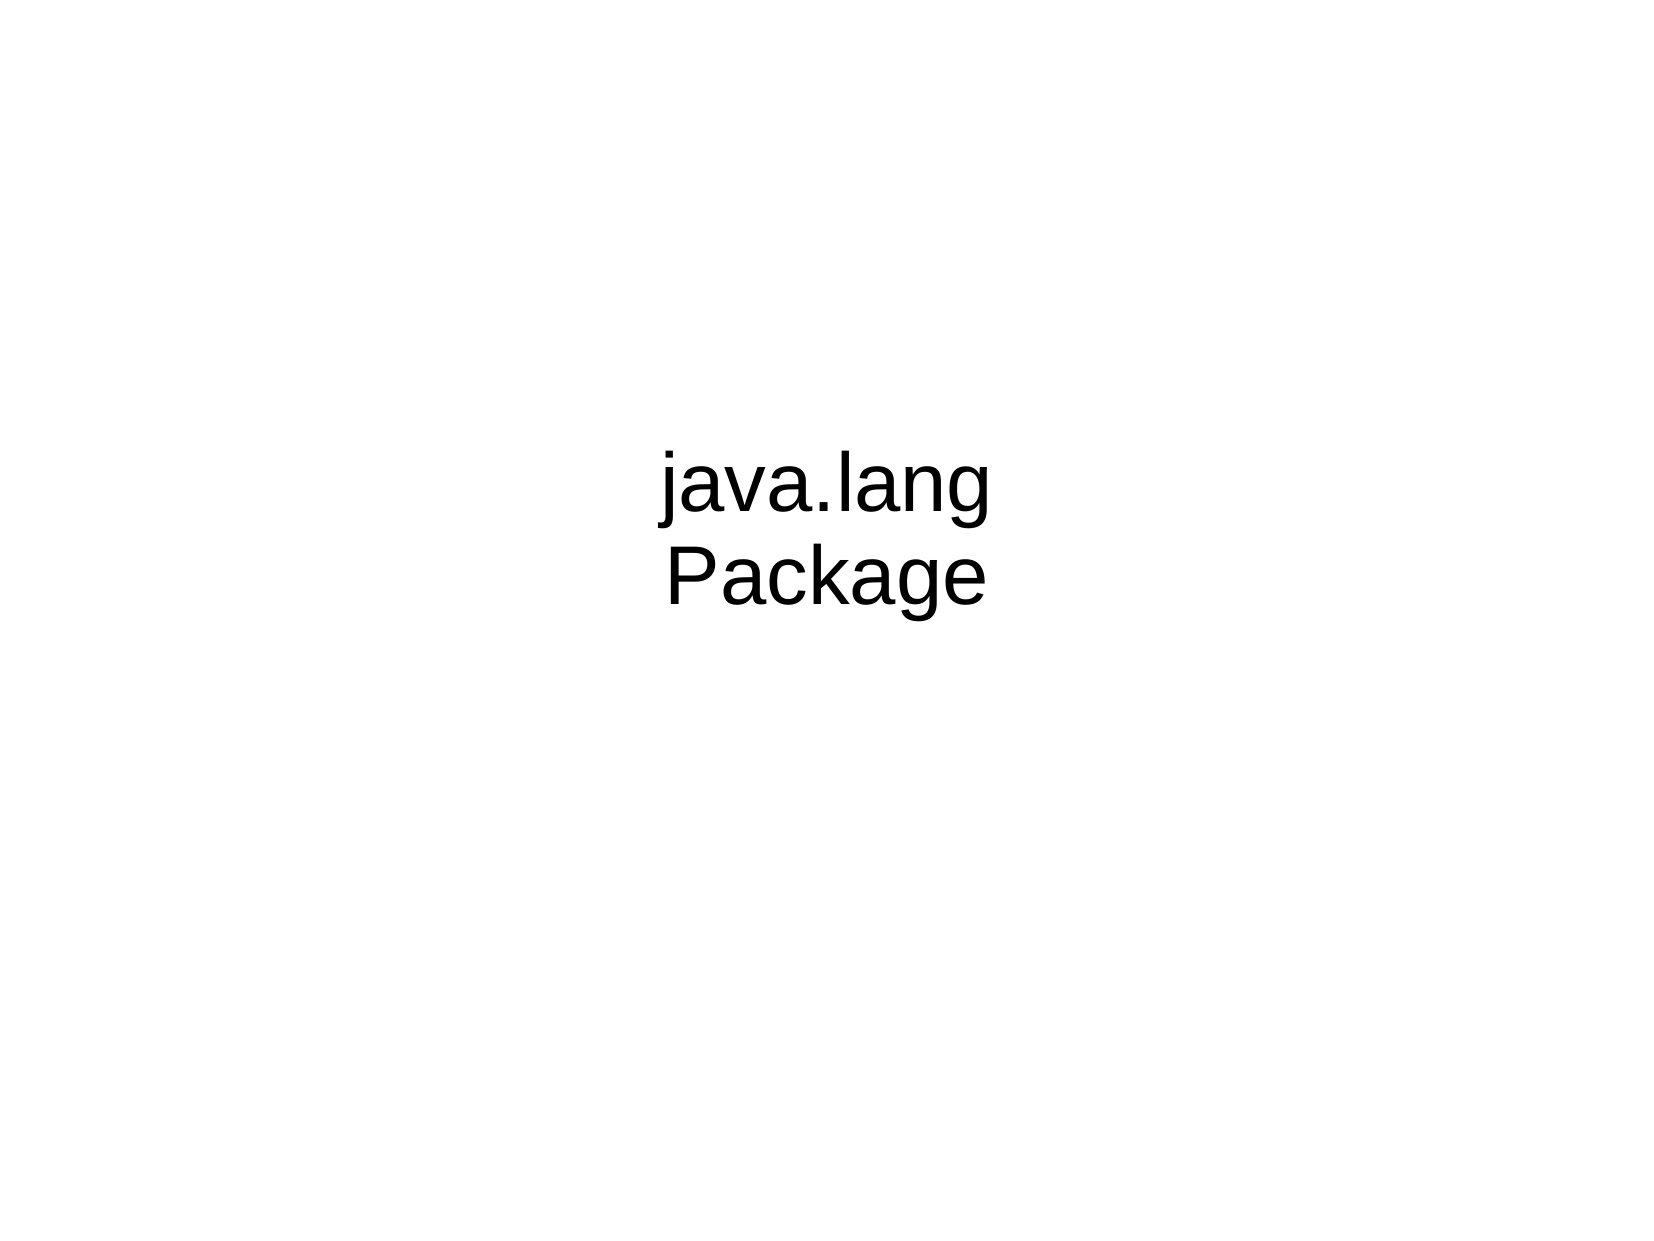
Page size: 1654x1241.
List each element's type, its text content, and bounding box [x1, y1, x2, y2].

subtitle java.lang Package [82, 49, 1571, 1010]
